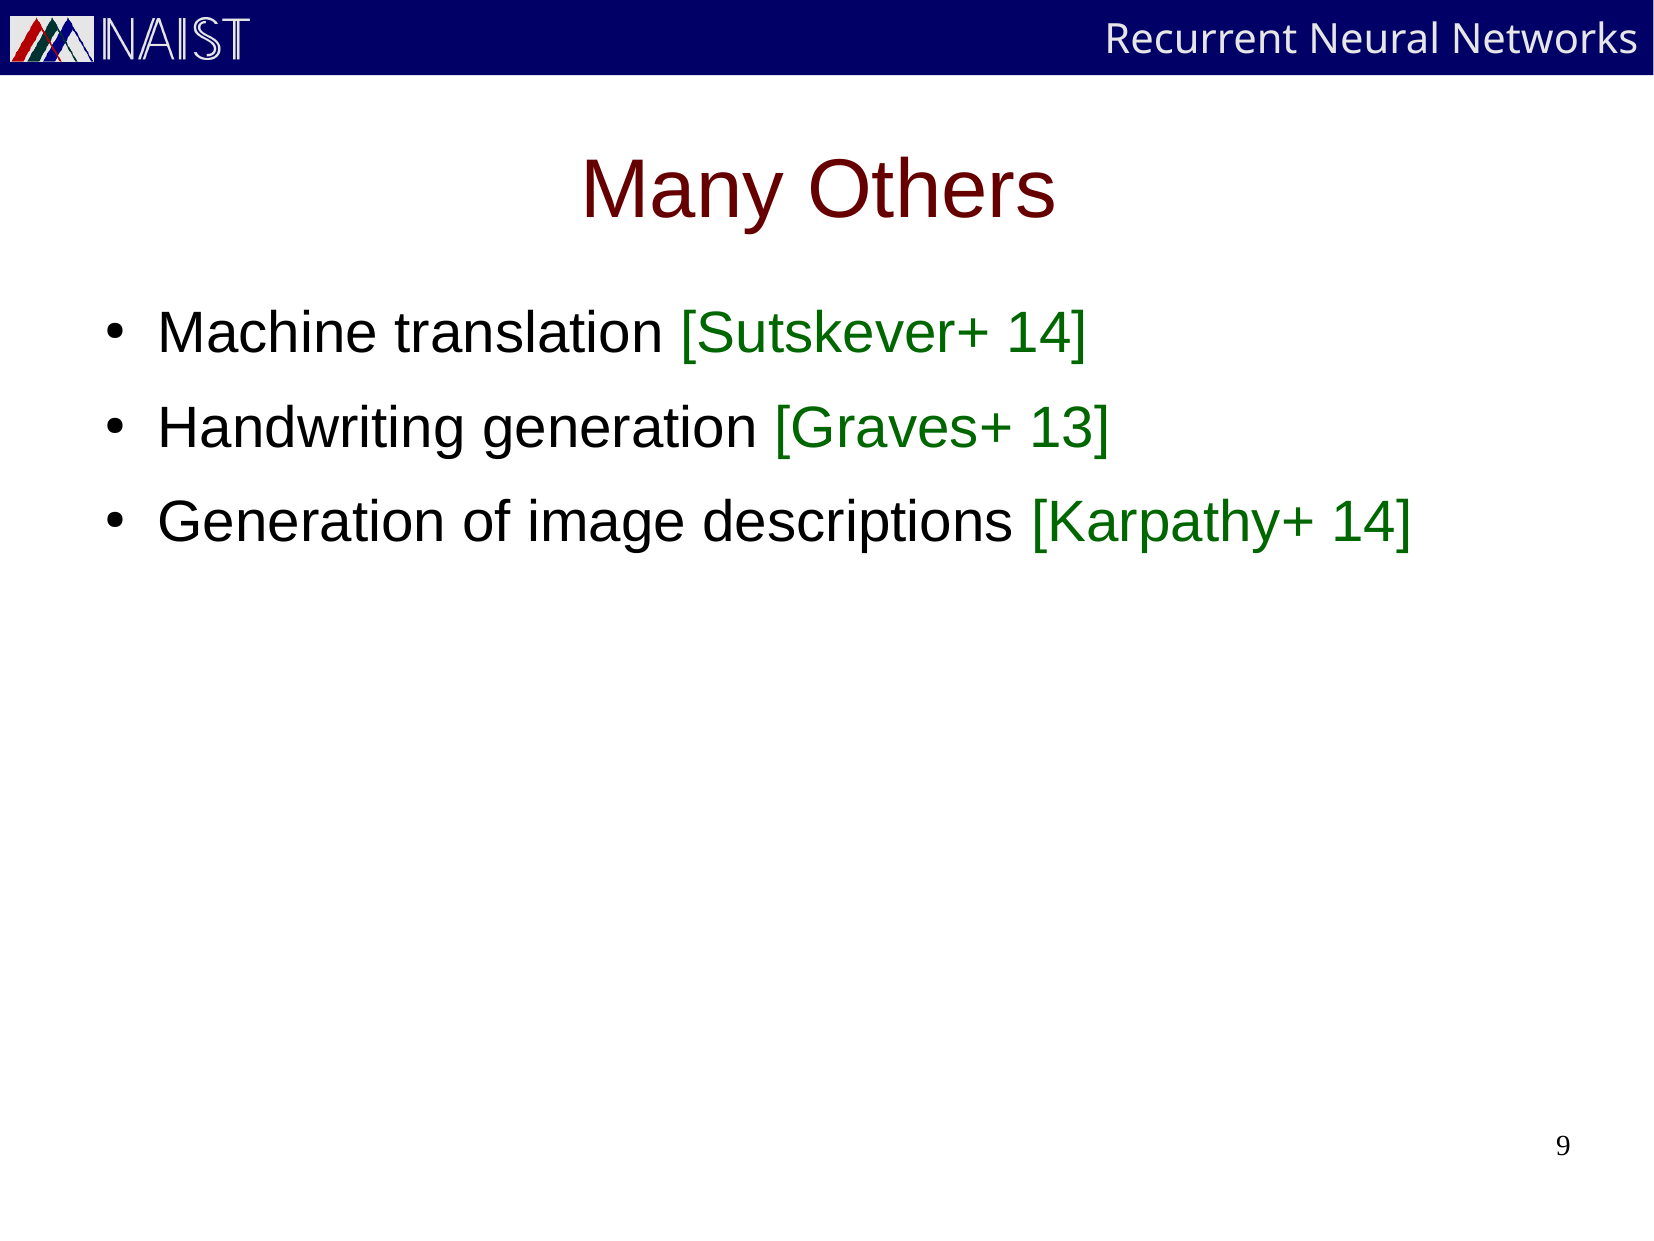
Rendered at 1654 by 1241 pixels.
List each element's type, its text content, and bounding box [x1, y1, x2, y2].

list Machine translation [Sutskever+ 14] Handwriting generation [Graves+ 13] Generation of image descriptions [Karpathy+ 14] [86, 300, 1576, 1020]
title Many Others [75, 92, 1564, 285]
picture [102, 17, 251, 60]
picture [10, 16, 94, 62]
